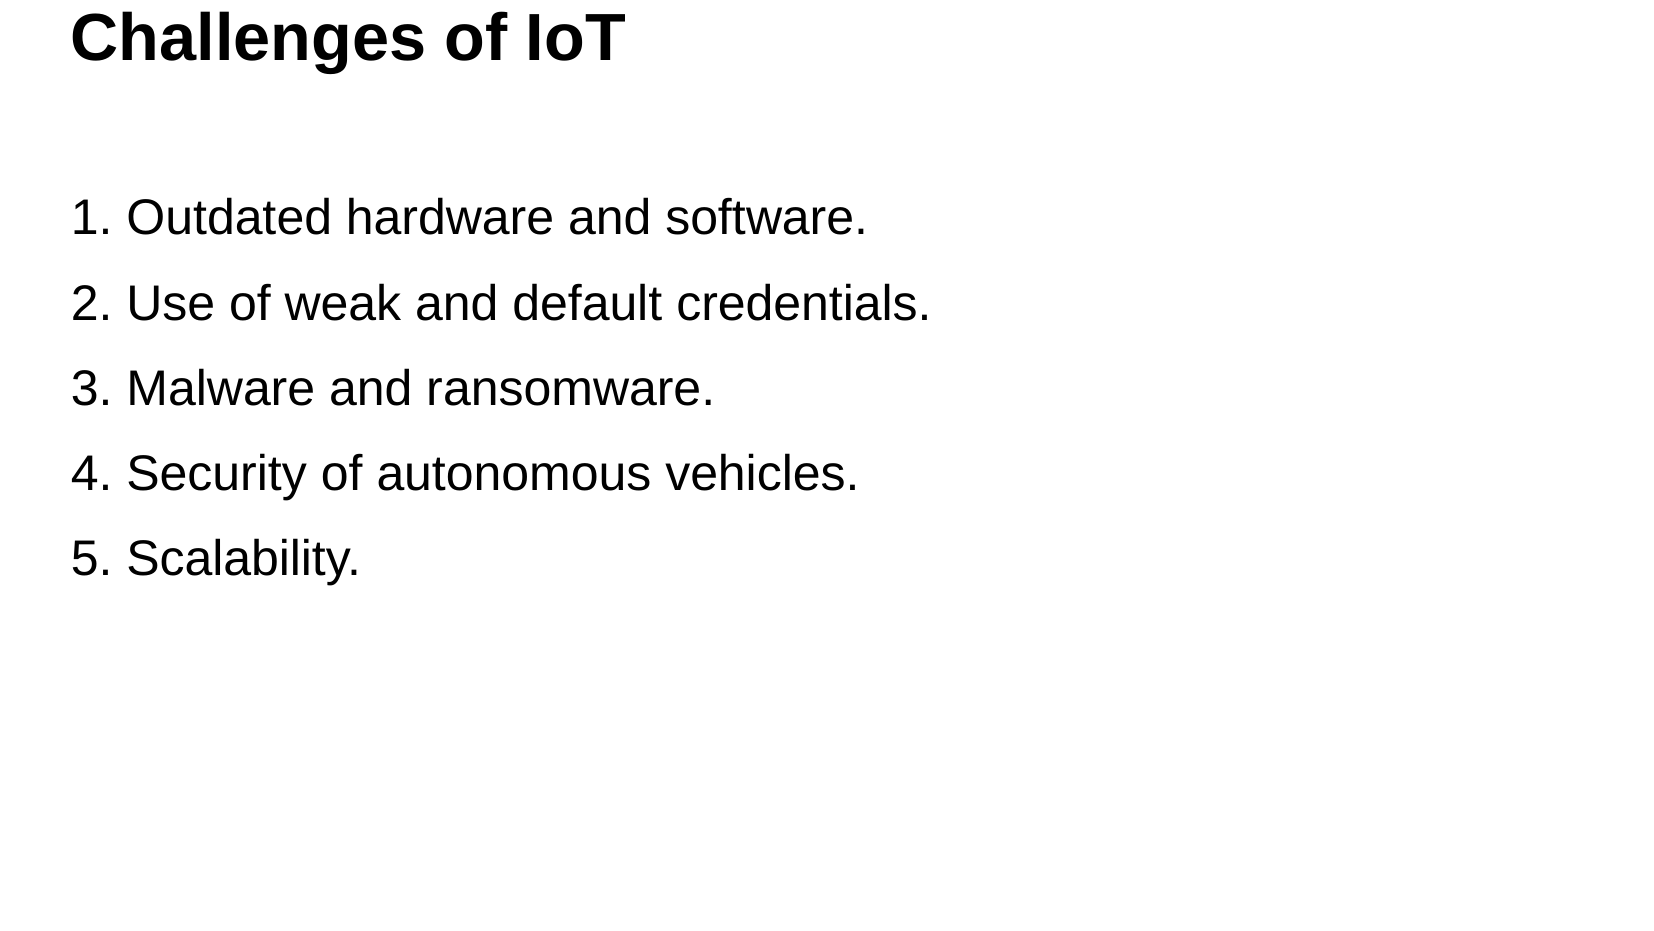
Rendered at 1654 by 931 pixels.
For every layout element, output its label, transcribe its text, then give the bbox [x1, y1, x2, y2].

list Challenges of IoT 1. Outdated hardware and software. 2. Use of weak and default credentials. 3. Malware and ransomware. 4. Security of autonomous vehicles. 5. Scalability. [0, 0, 1654, 931]
